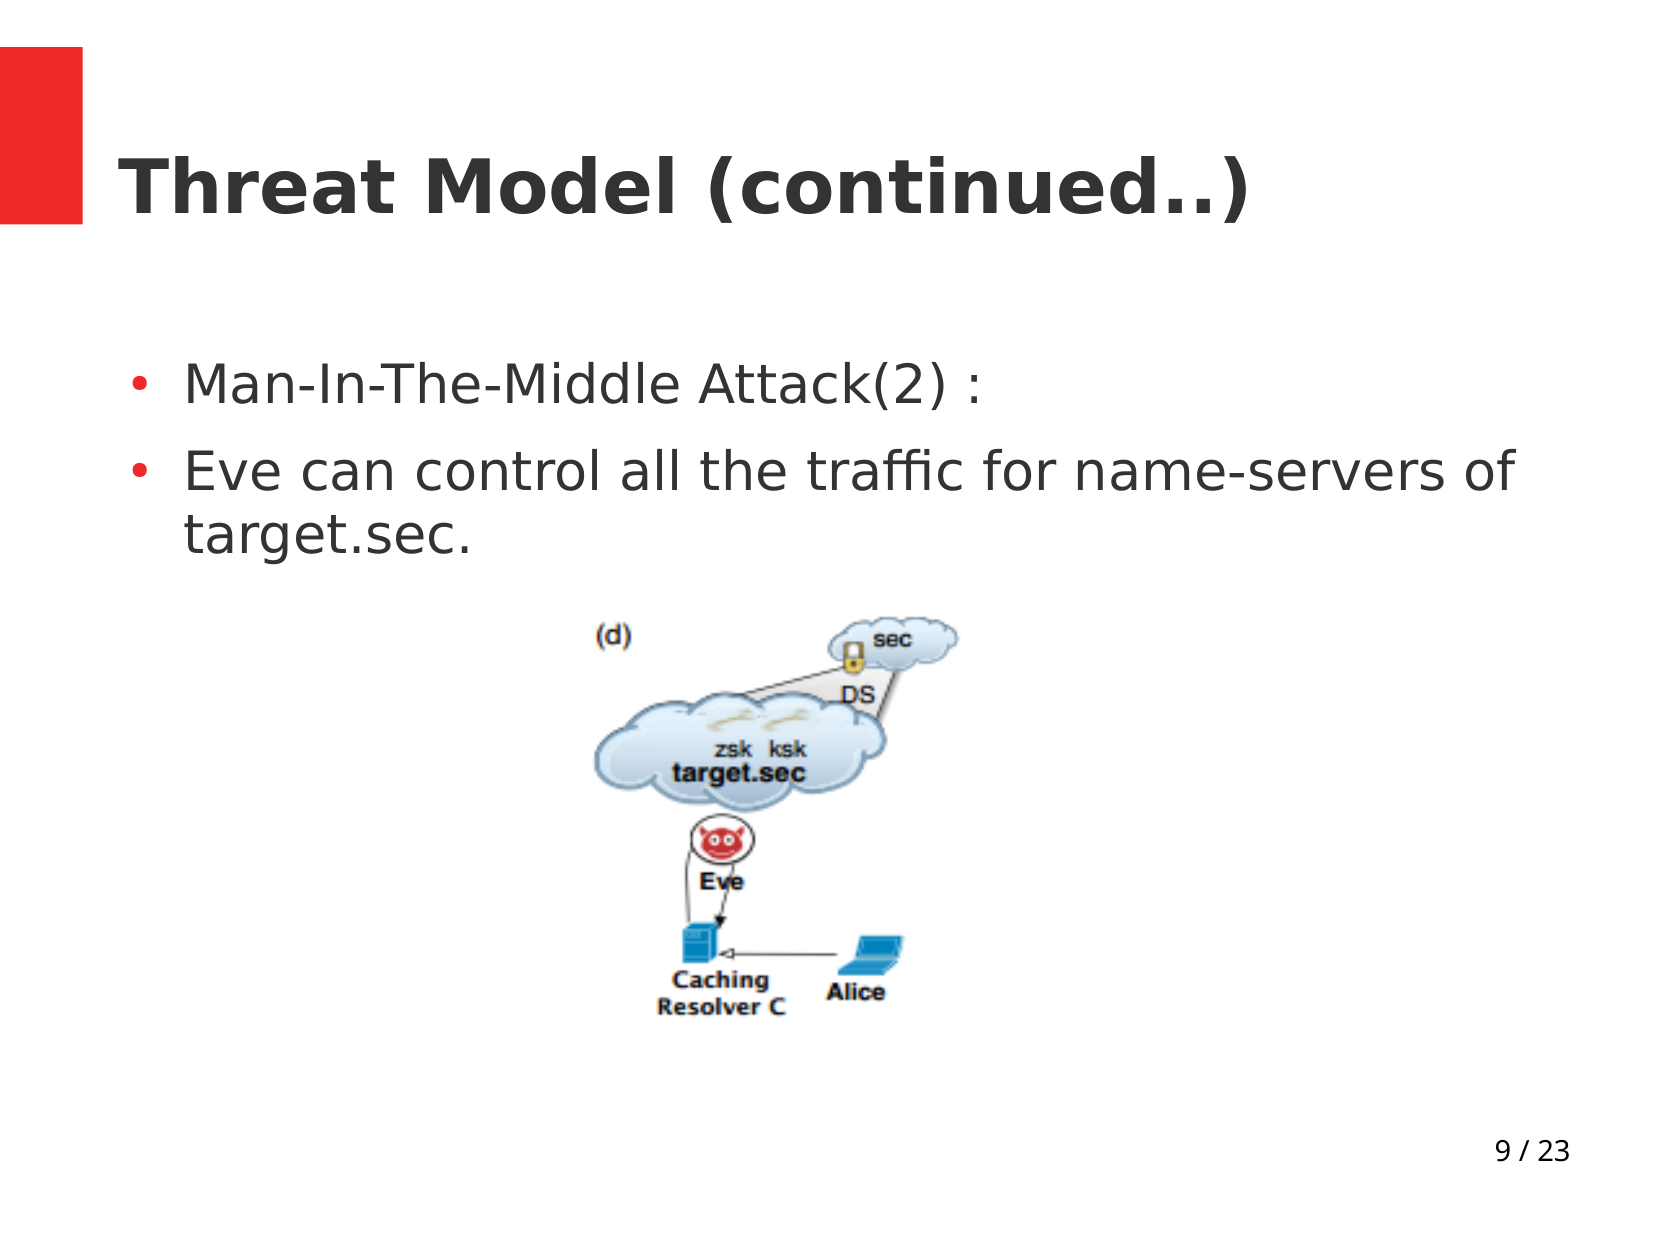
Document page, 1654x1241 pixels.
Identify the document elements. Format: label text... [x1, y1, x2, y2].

list Man-In-The-Middle Attack(2) : Eve can control all the traffic for name-servers of target.sec. [112, 353, 1530, 1073]
title Threat Model (continued..) [118, 75, 1571, 301]
picture [585, 608, 1051, 1036]
